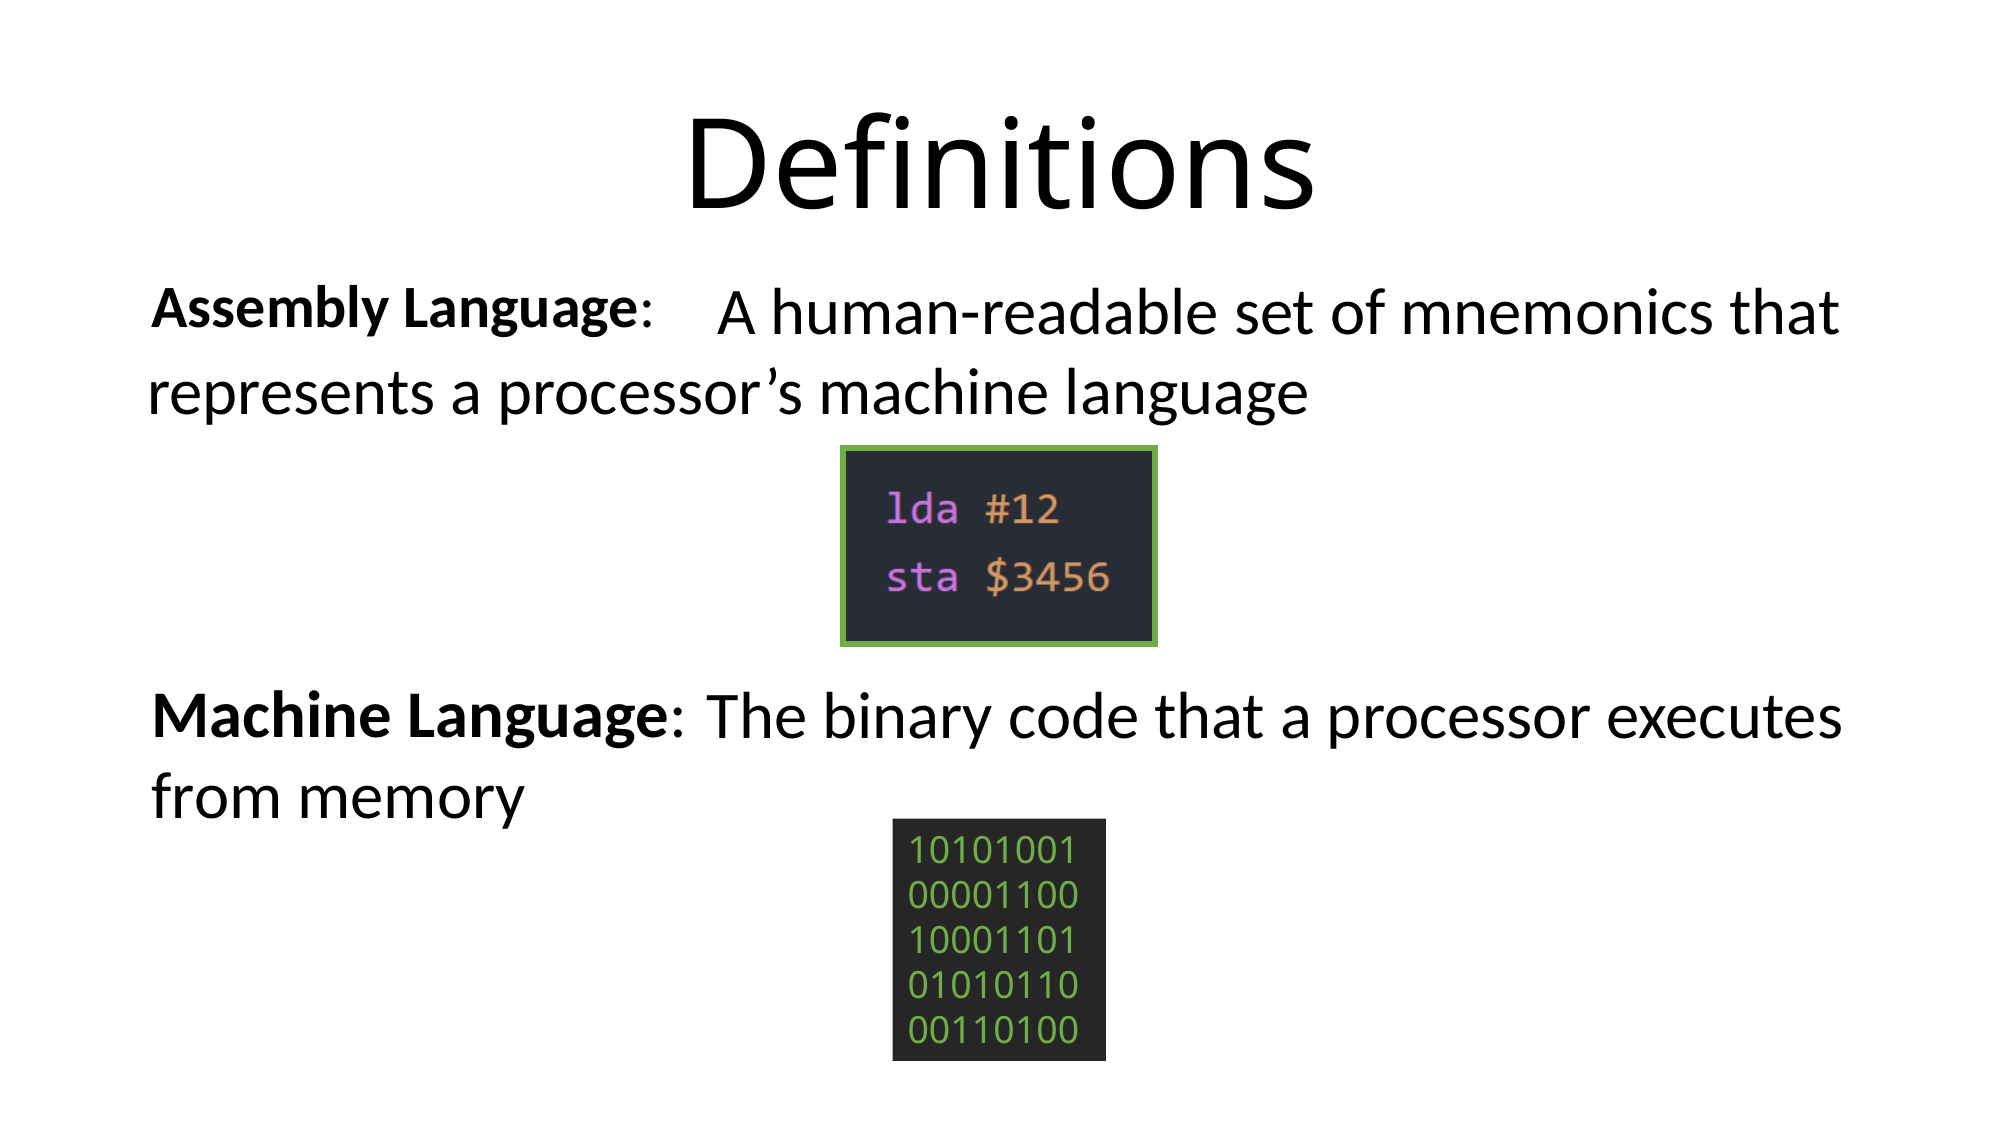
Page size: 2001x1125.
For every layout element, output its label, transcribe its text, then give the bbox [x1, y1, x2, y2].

text_box 10101001 00001100 10001101 01010110 00110100 [892, 818, 1106, 1061]
text_box Machine Language: [136, 672, 1862, 753]
text_box A human-readable set of mnemonics that represents a processor’s machine language [117, 260, 1882, 437]
text_box The binary code that a processor executes from memory [136, 664, 1902, 841]
title Definitions [137, 59, 1863, 260]
picture [846, 450, 1153, 641]
